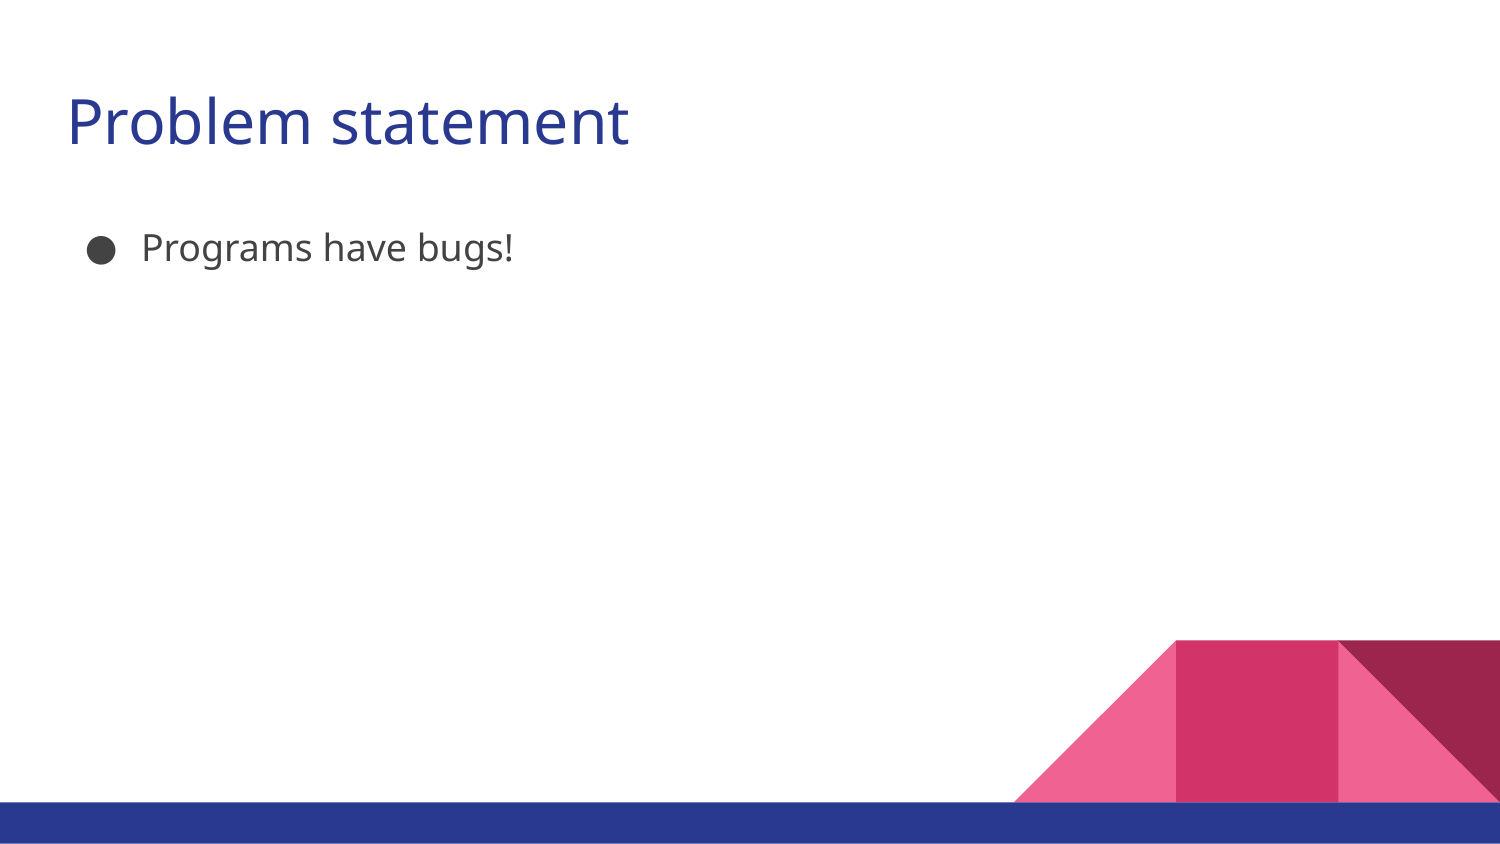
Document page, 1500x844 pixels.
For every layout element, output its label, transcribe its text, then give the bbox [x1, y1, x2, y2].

list Programs have bugs! [51, 201, 1449, 750]
title Problem statement [51, 67, 1449, 167]
